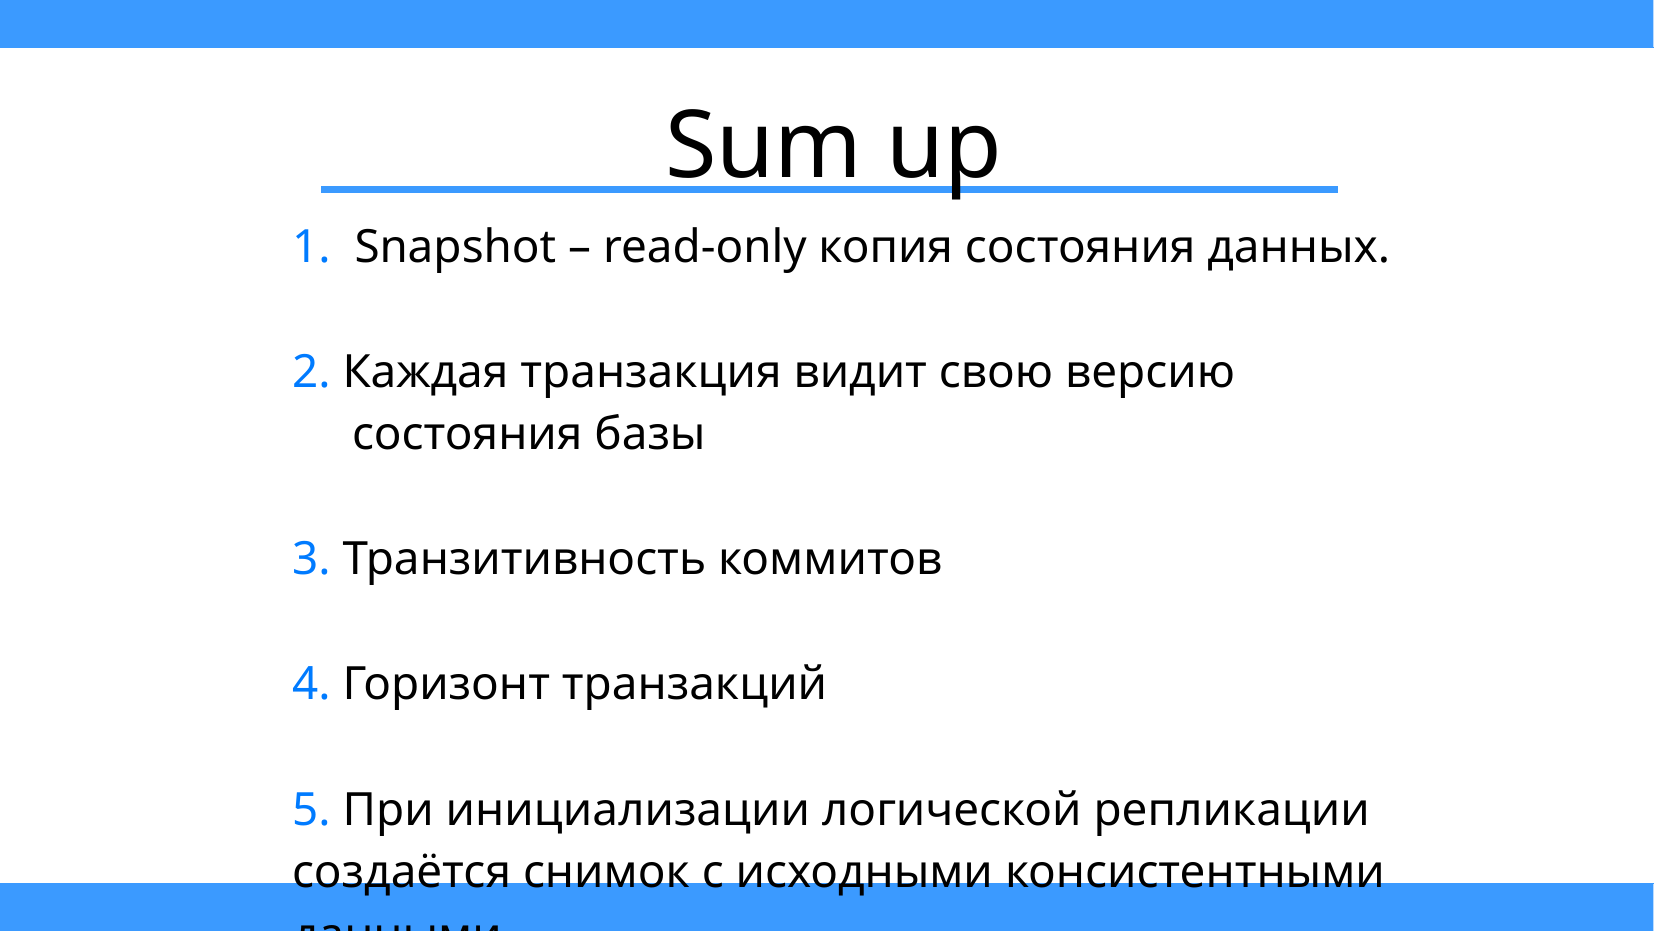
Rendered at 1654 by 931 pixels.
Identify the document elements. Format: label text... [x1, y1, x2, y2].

text_box [0, 883, 1654, 931]
text_box [0, 0, 1654, 48]
text_box 1. Snapshot – read-only копия состояния данных. 2. Каждая транзакция видит свою версию состояния базы 3. Транзитивность коммитов 4. Горизонт транзакций 5. При инициализации логической репликации создаётся снимок с исходными консистентными данными [277, 205, 1481, 921]
text_box Sum up [89, 48, 1579, 411]
